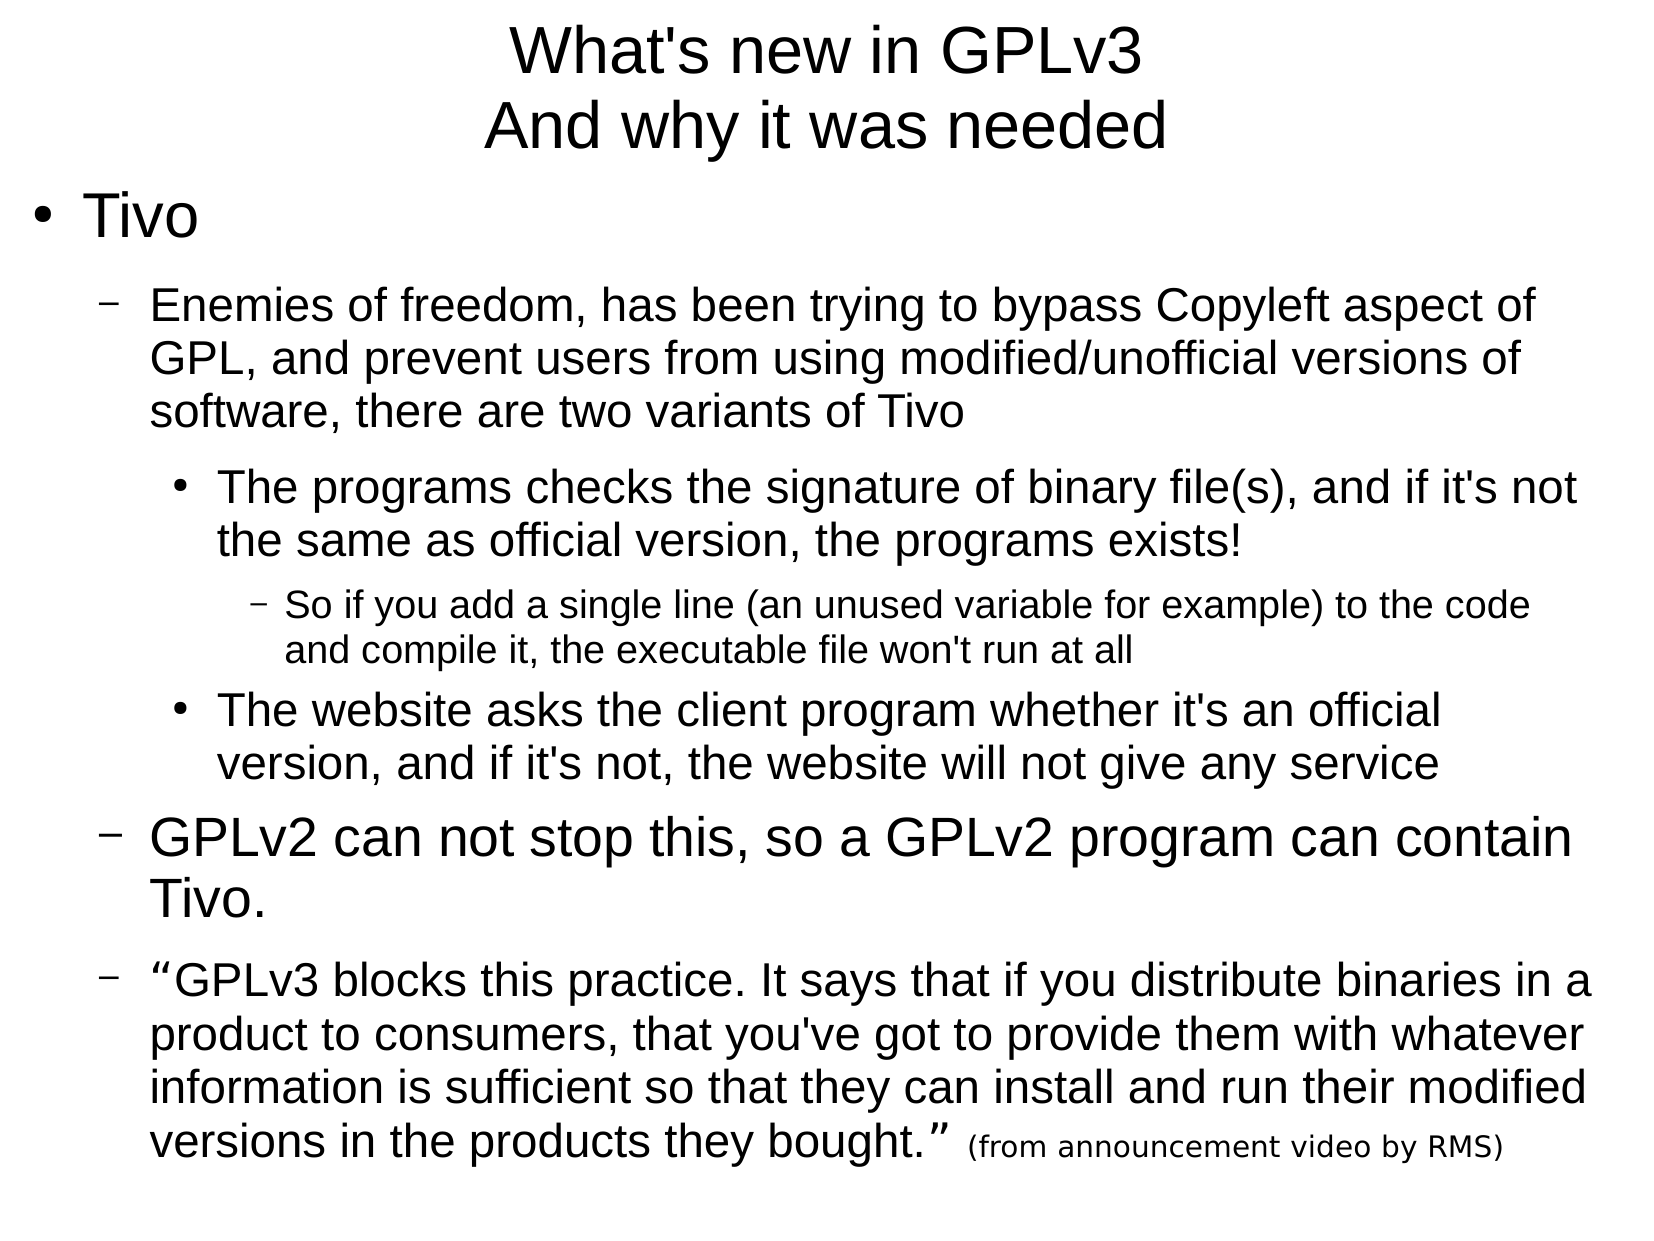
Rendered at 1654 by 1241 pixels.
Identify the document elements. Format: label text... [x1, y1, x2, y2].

title What's new in GPLv3 And why it was needed [82, 0, 1571, 180]
list Tivo Enemies of freedom, has been trying to bypass Copyleft aspect of GPL, and prevent users from using modified/unofficial versions of software, there are two variants of Tivo The programs checks the signature of binary file(s), and if it's not the same as official version, the programs exists! So if you add a single line (an unused variable for example) to the code and compile it, the executable file won't run at all The website asks the client program whether it's an official version, and if it's not, the website will not give any service GPLv2 can not stop this, so a GPLv2 program can contain Tivo. “GPLv3 blocks this practice. It says that if you distribute binaries in a product to consumers, that you've got to provide them with whatever information is sufficient so that they can install and run their modified versions in the products they bought.” (from announcement video by RMS) [15, 180, 1606, 1216]
